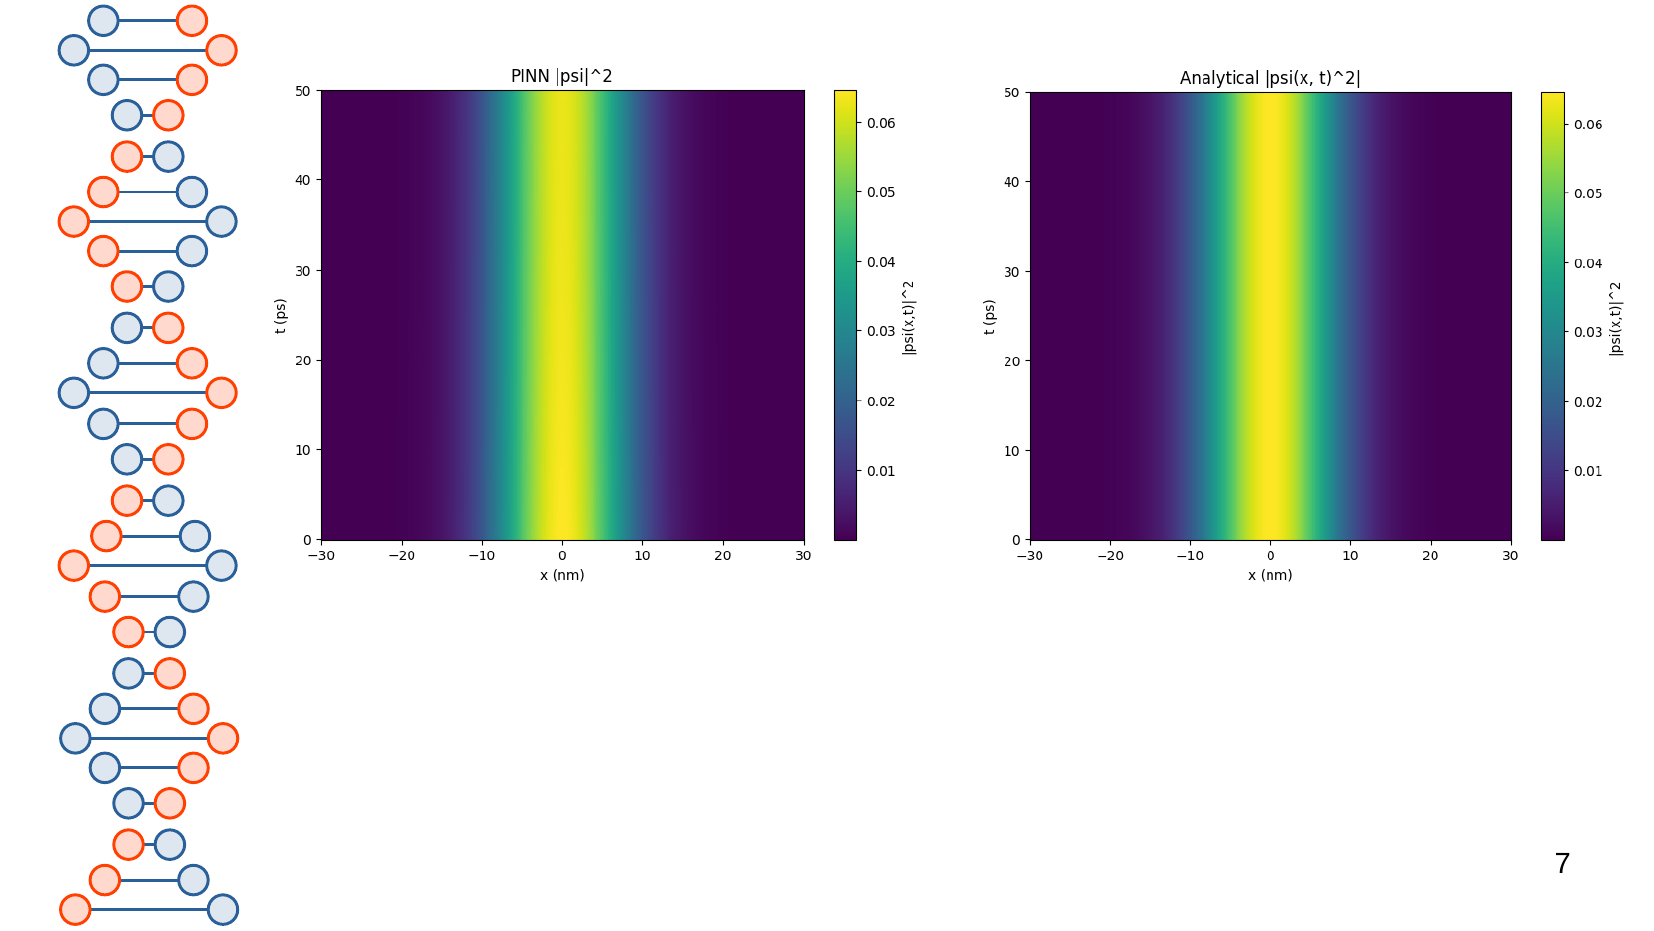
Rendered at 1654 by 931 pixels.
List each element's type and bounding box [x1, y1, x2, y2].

picture [265, 58, 924, 591]
picture [974, 60, 1631, 591]
